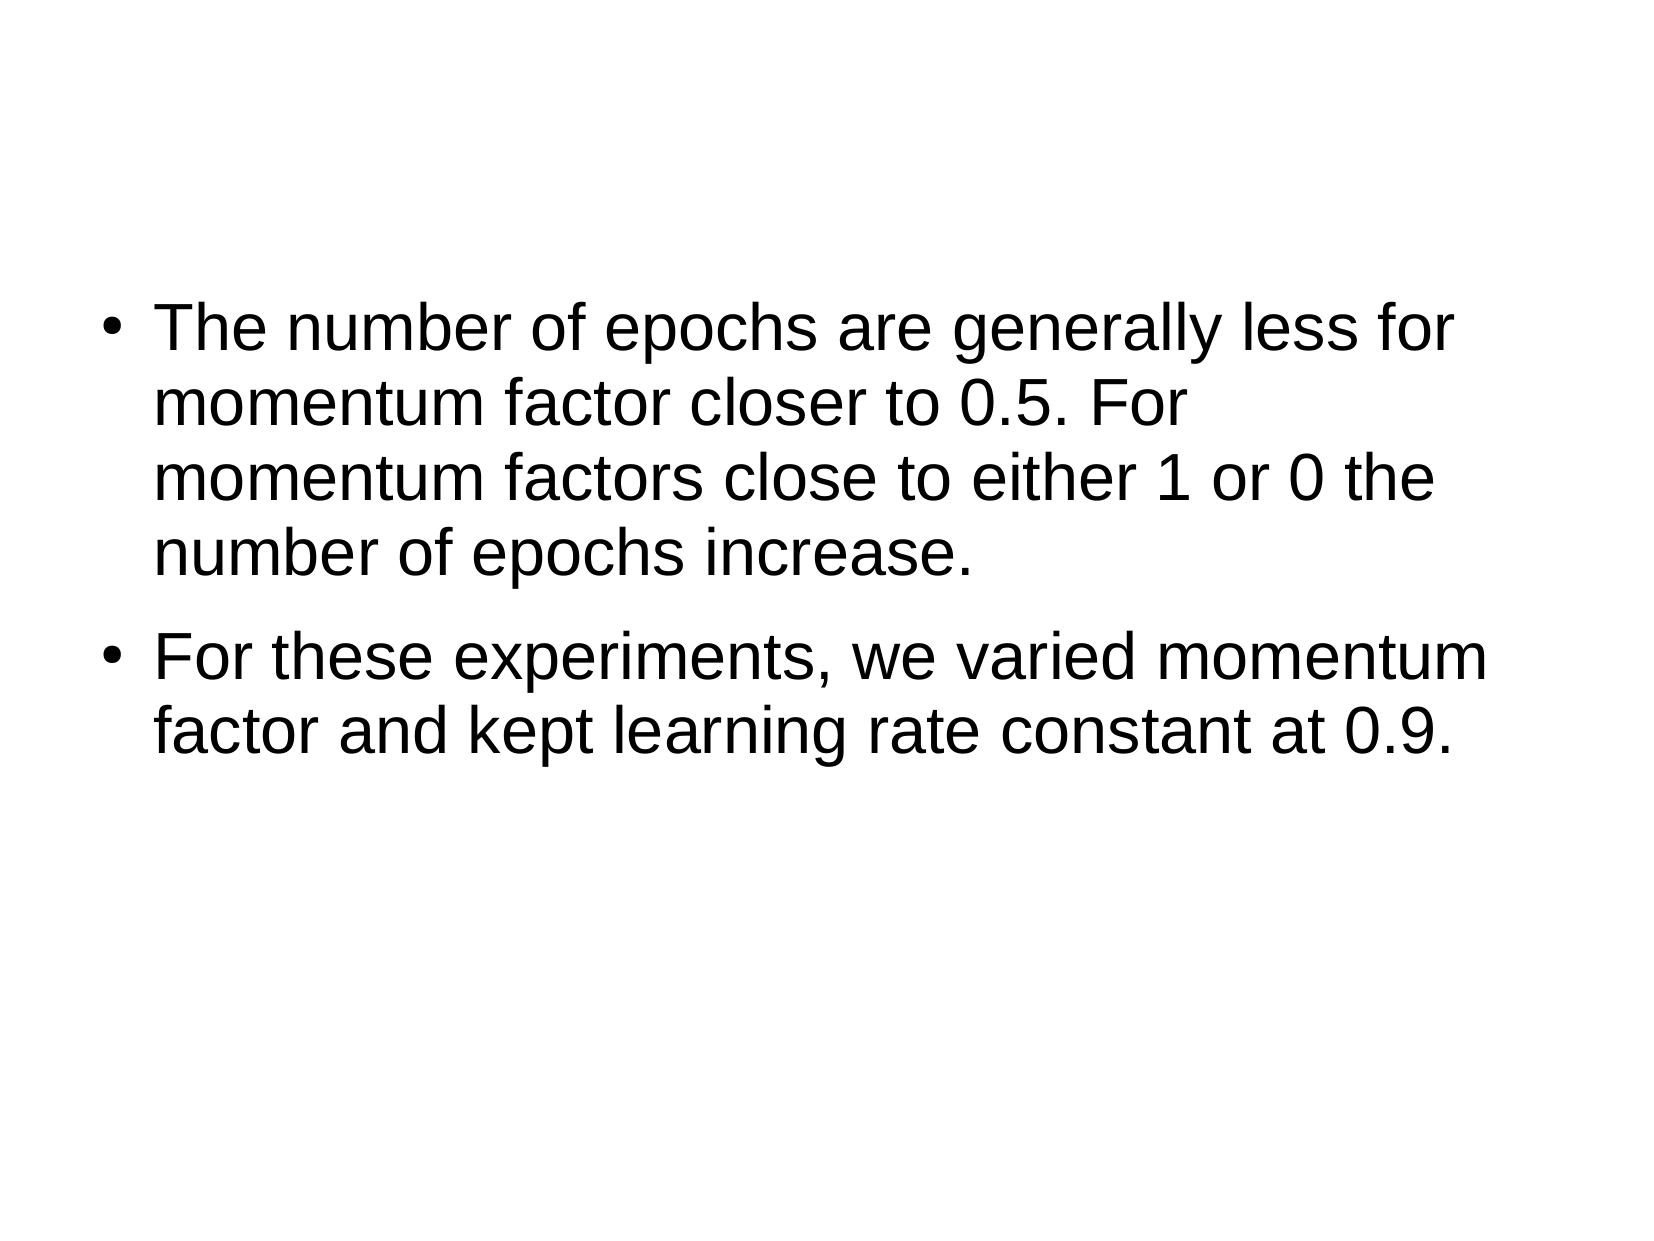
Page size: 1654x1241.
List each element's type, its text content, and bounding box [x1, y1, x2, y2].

list The number of epochs are generally less for momentum factor closer to 0.5. For momentum factors close to either 1 or 0 the number of epochs increase. For these experiments, we varied momentum factor and kept learning rate constant at 0.9. [82, 290, 1538, 1010]
